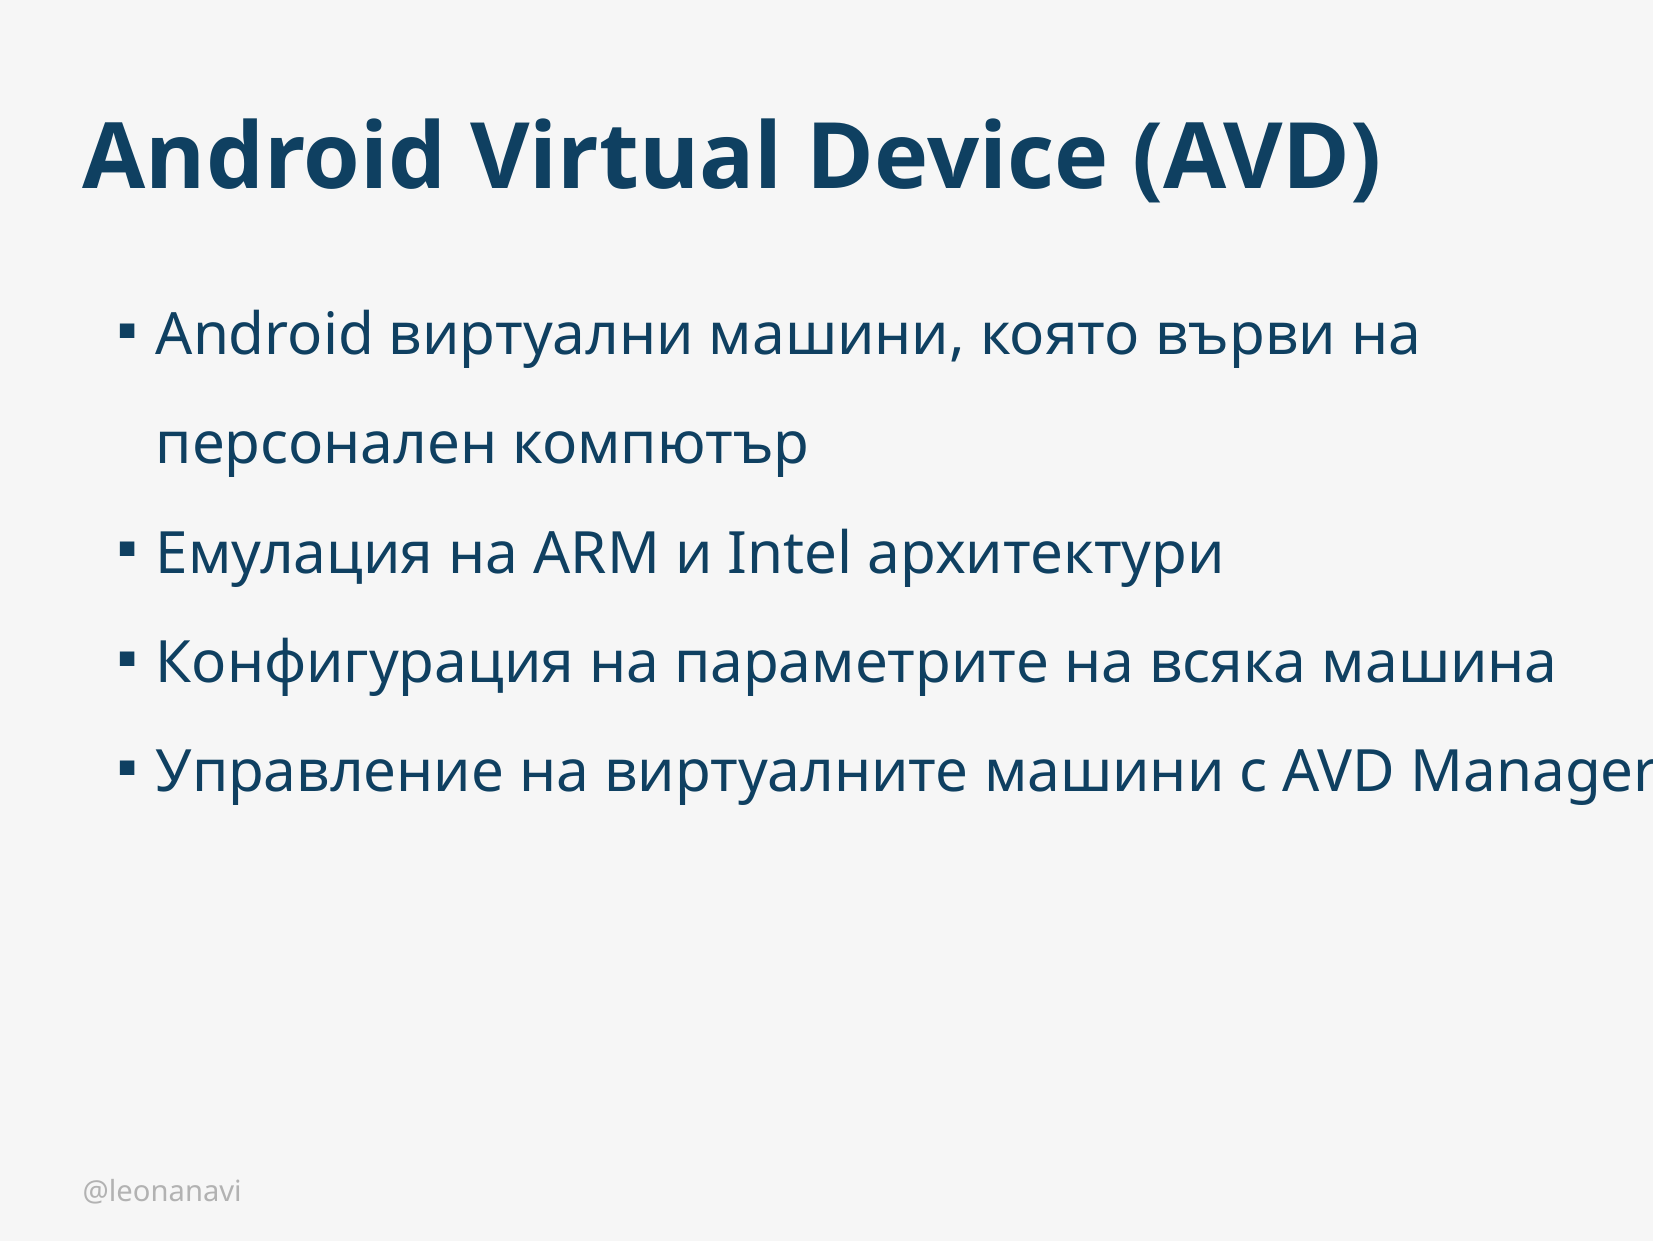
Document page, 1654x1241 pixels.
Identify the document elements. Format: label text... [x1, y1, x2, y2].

title Android Virtual Device (AVD) [82, 49, 1571, 257]
text_box Android виртуални машини, която върви на персонален компютър Емулация на ARM и Intel архитектури Конфигурация на параметрите на всяка машина Управление на виртуалните машини с AVD Manager [105, 285, 1651, 1009]
